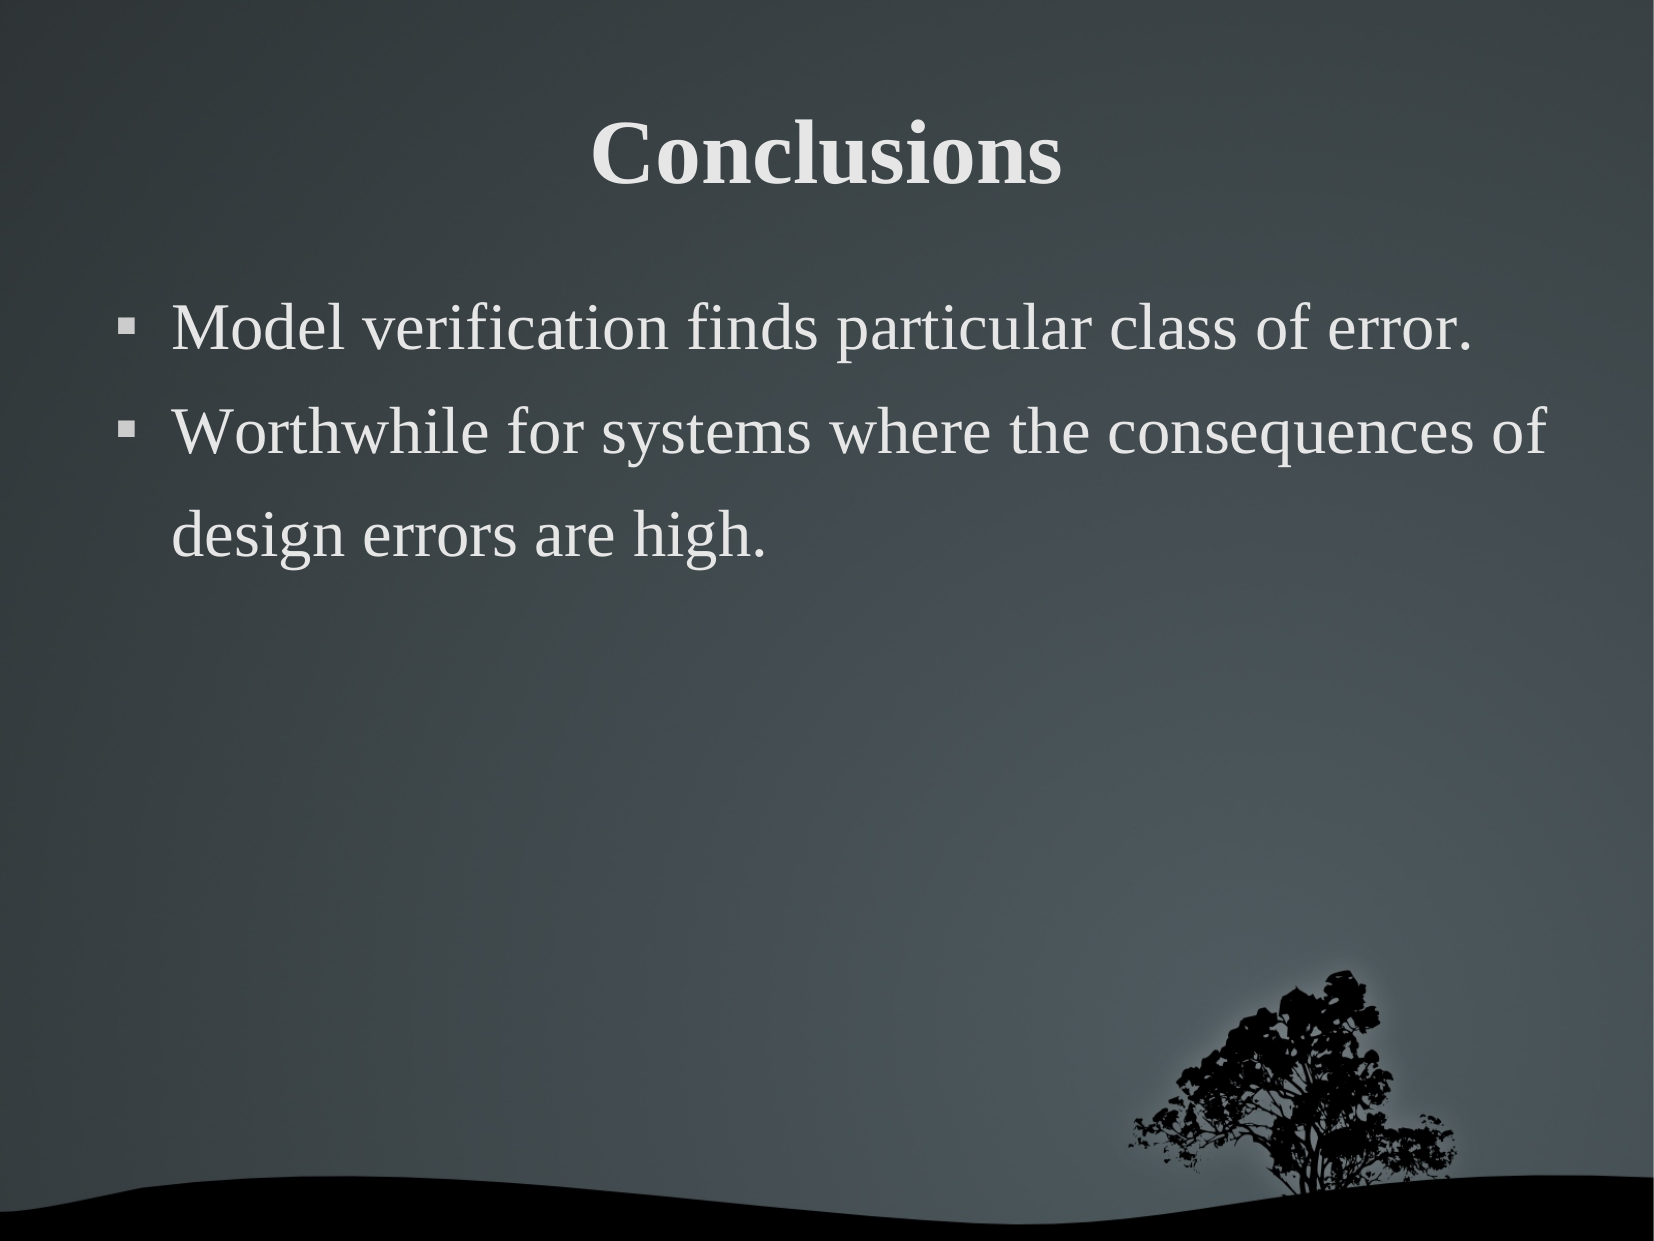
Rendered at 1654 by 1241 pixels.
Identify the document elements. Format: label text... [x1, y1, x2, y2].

list Model verification finds particular class of error. Worthwhile for systems where the consequences of design errors are high. [82, 290, 1571, 1109]
picture [0, 0, 1654, 1241]
title Conclusions [82, 49, 1571, 257]
